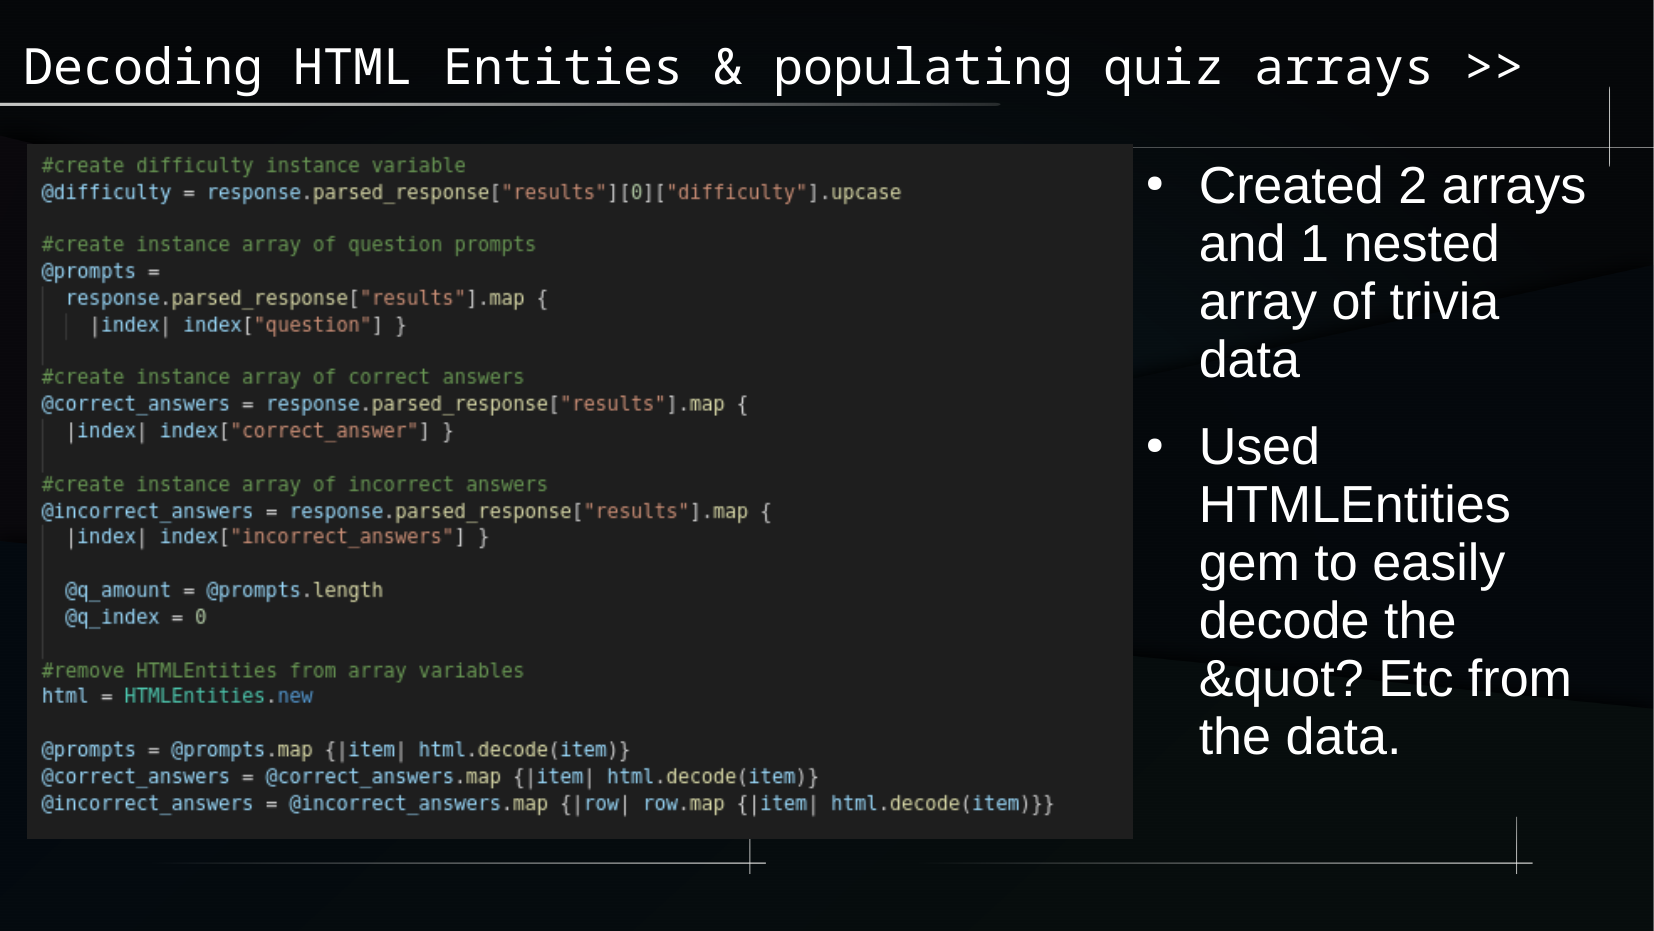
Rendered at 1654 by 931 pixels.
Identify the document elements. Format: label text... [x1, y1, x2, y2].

picture [0, 0, 1654, 931]
title Decoding HTML Entities & populating quiz arrays >> [23, 11, 1589, 119]
list Created 2 arrays and 1 nested array of trivia data Used HTMLEntities gem to easily decode the &quot? Etc from the data. [1127, 156, 1613, 875]
